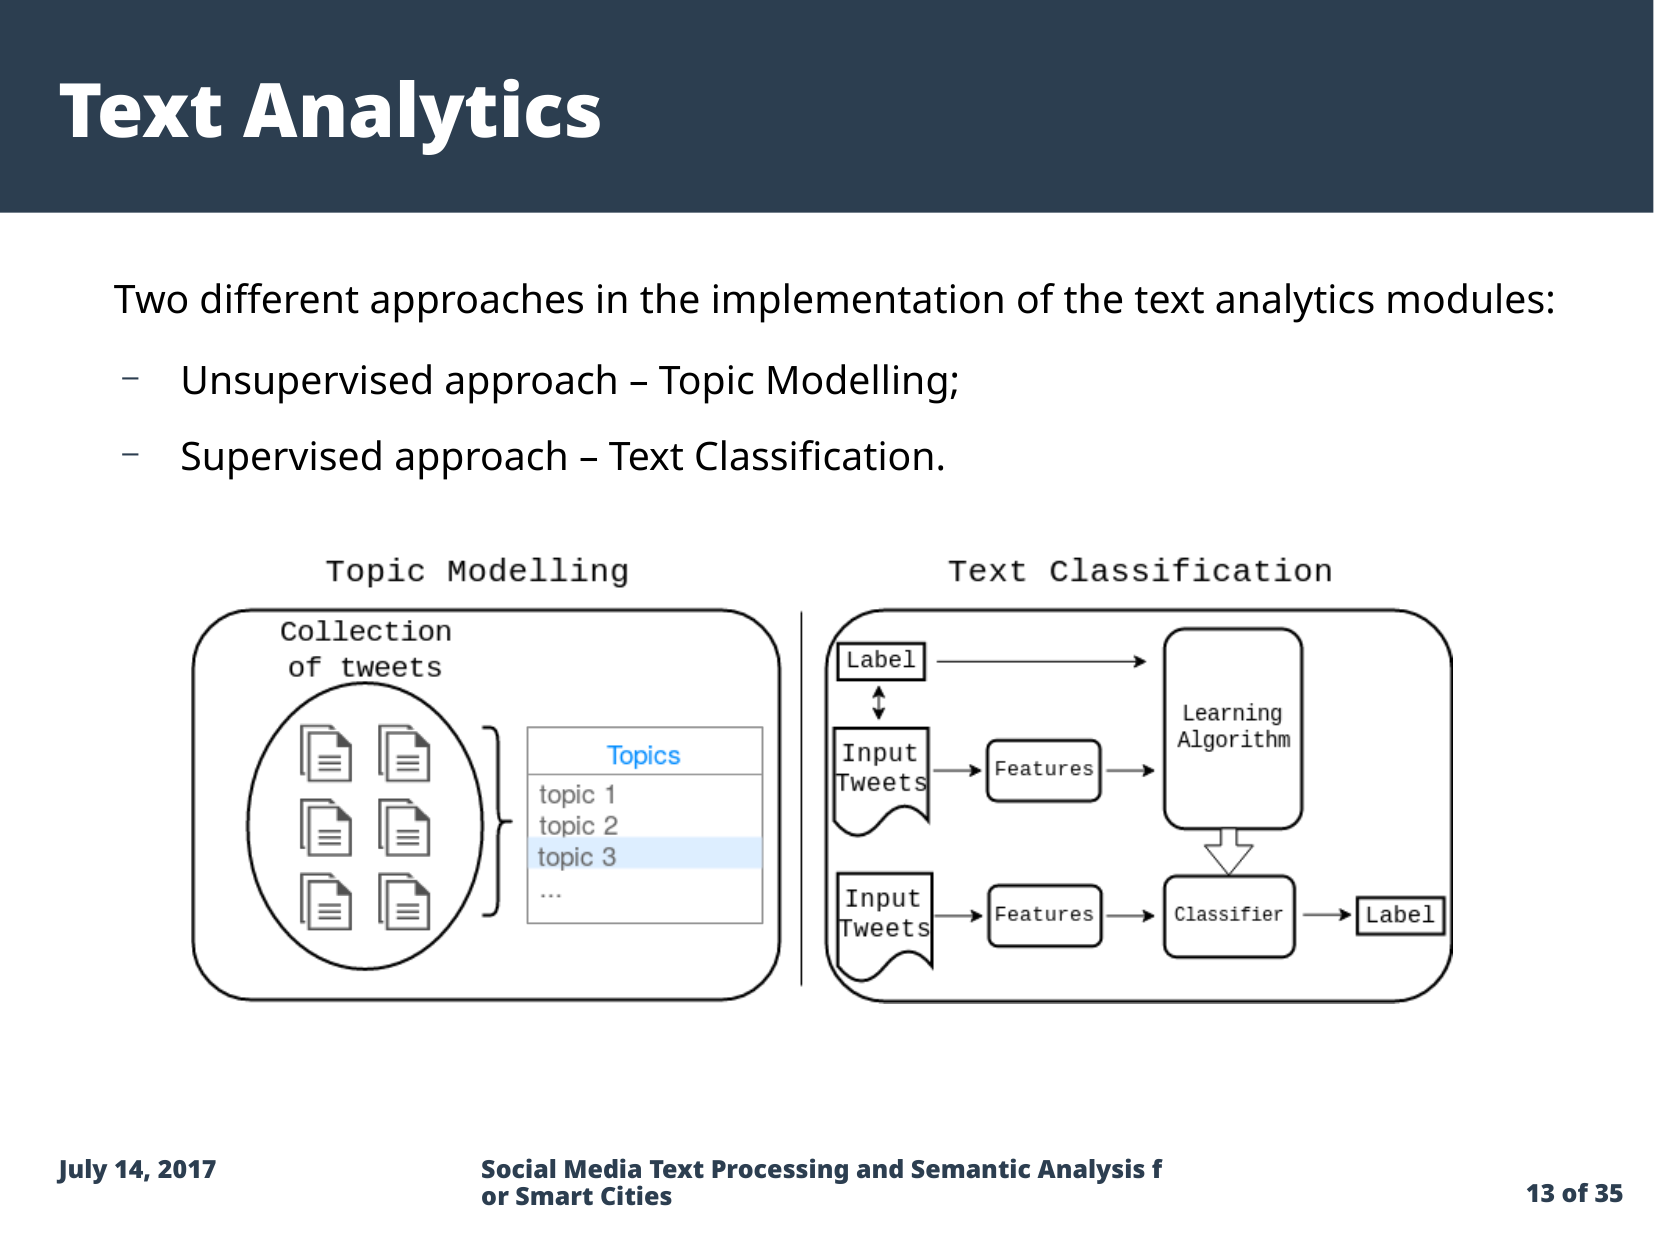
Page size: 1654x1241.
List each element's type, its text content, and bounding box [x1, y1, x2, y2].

title Text Analytics [59, 29, 1595, 187]
list Two different approaches in the implementation of the text analytics modules: Unsupervised approach – Topic Modelling; Supervised approach – Text Classification. [47, 271, 1571, 497]
picture [191, 547, 1453, 1004]
